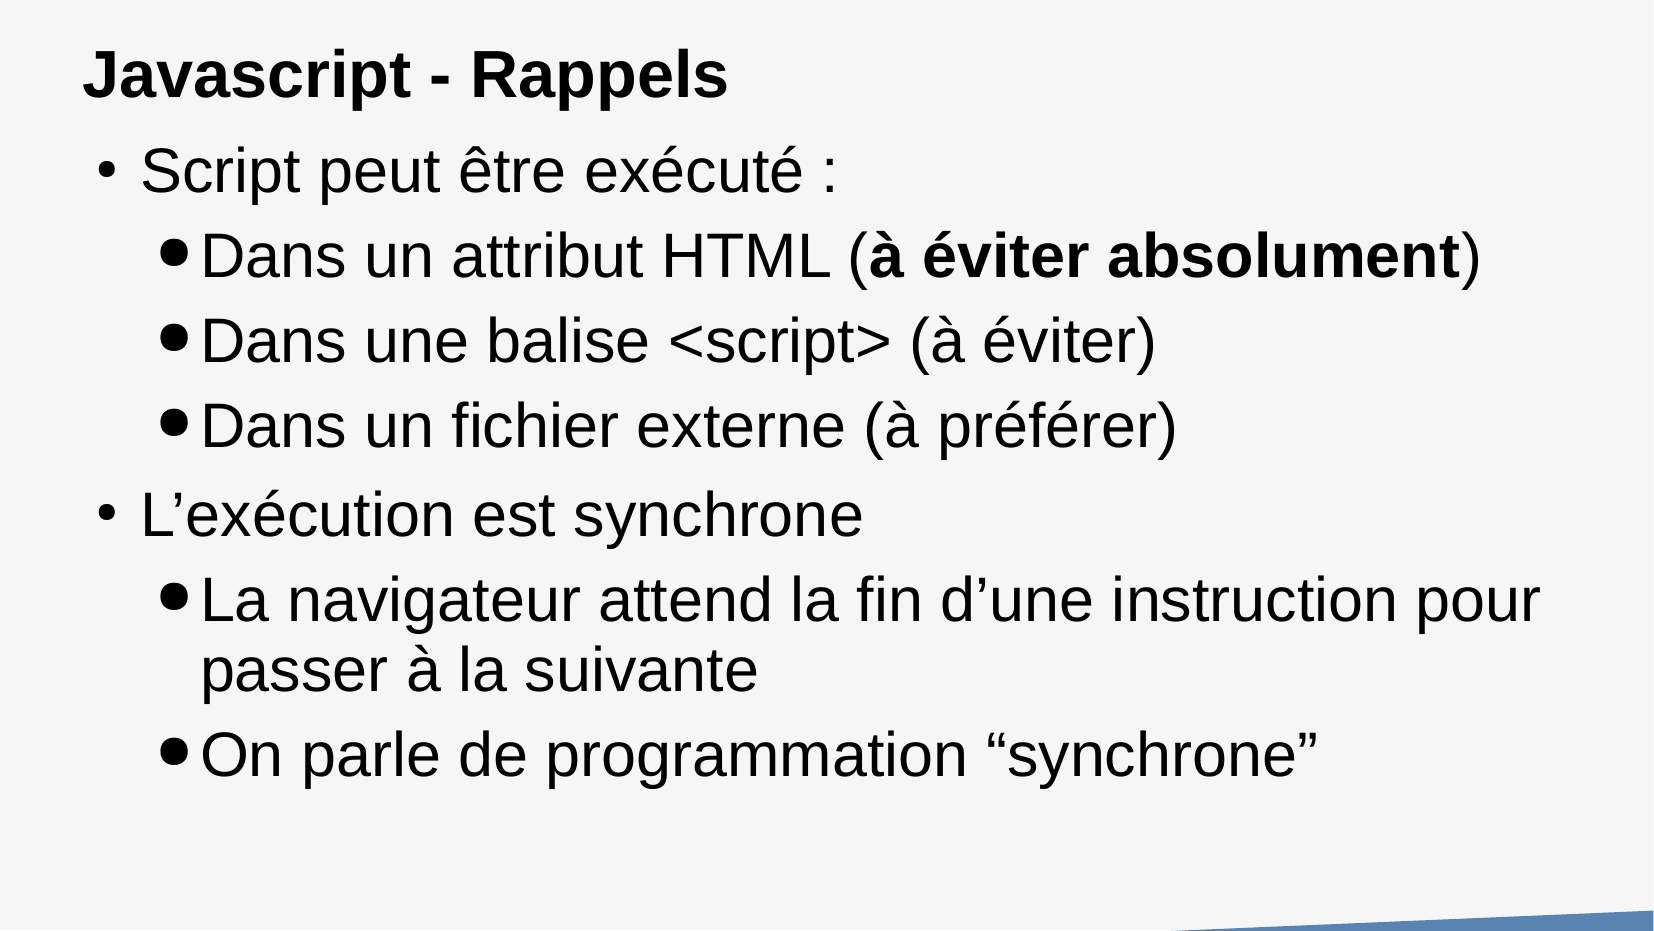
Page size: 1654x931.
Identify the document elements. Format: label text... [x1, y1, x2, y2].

title Javascript - Rappels [82, 37, 1571, 114]
list Script peut être exécuté : Dans un attribut HTML (à éviter absolument) Dans une balise <script> (à éviter) Dans un fichier externe (à préférer) L’exécution est synchrone La navigateur attend la fin d’une instruction pour passer à la suivante On parle de programmation “synchrone” [80, 135, 1620, 798]
text_box [1170, 910, 1654, 931]
